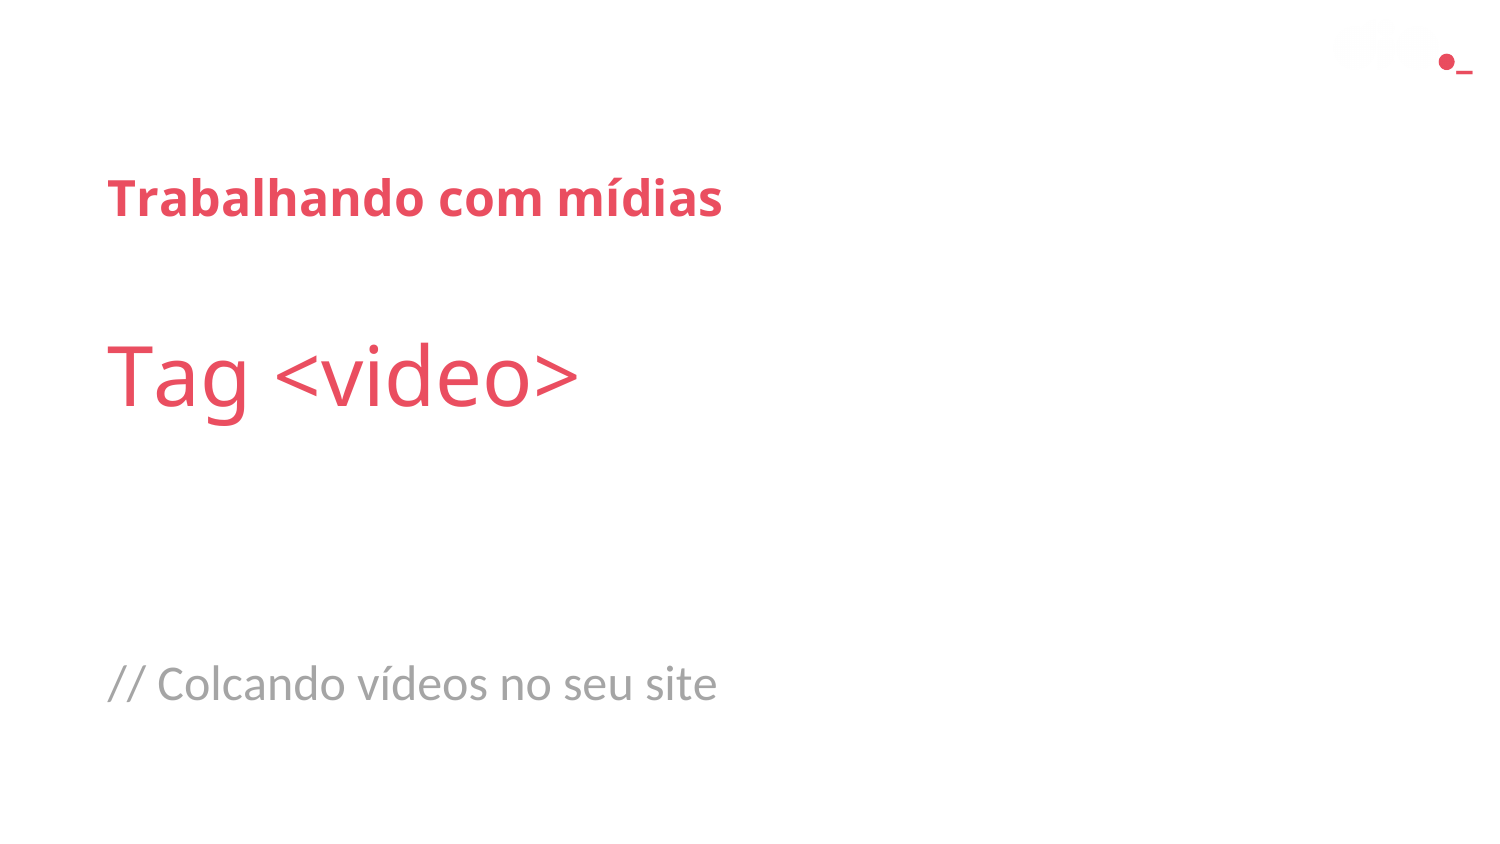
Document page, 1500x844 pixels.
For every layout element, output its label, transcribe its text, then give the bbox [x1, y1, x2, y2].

text_box Trabalhando com mídias [92, 142, 1309, 223]
text_box Tag <video> [92, 292, 1309, 558]
text_box // Colcando vídeos no seu site [92, 635, 1309, 701]
picture [1333, 19, 1473, 75]
